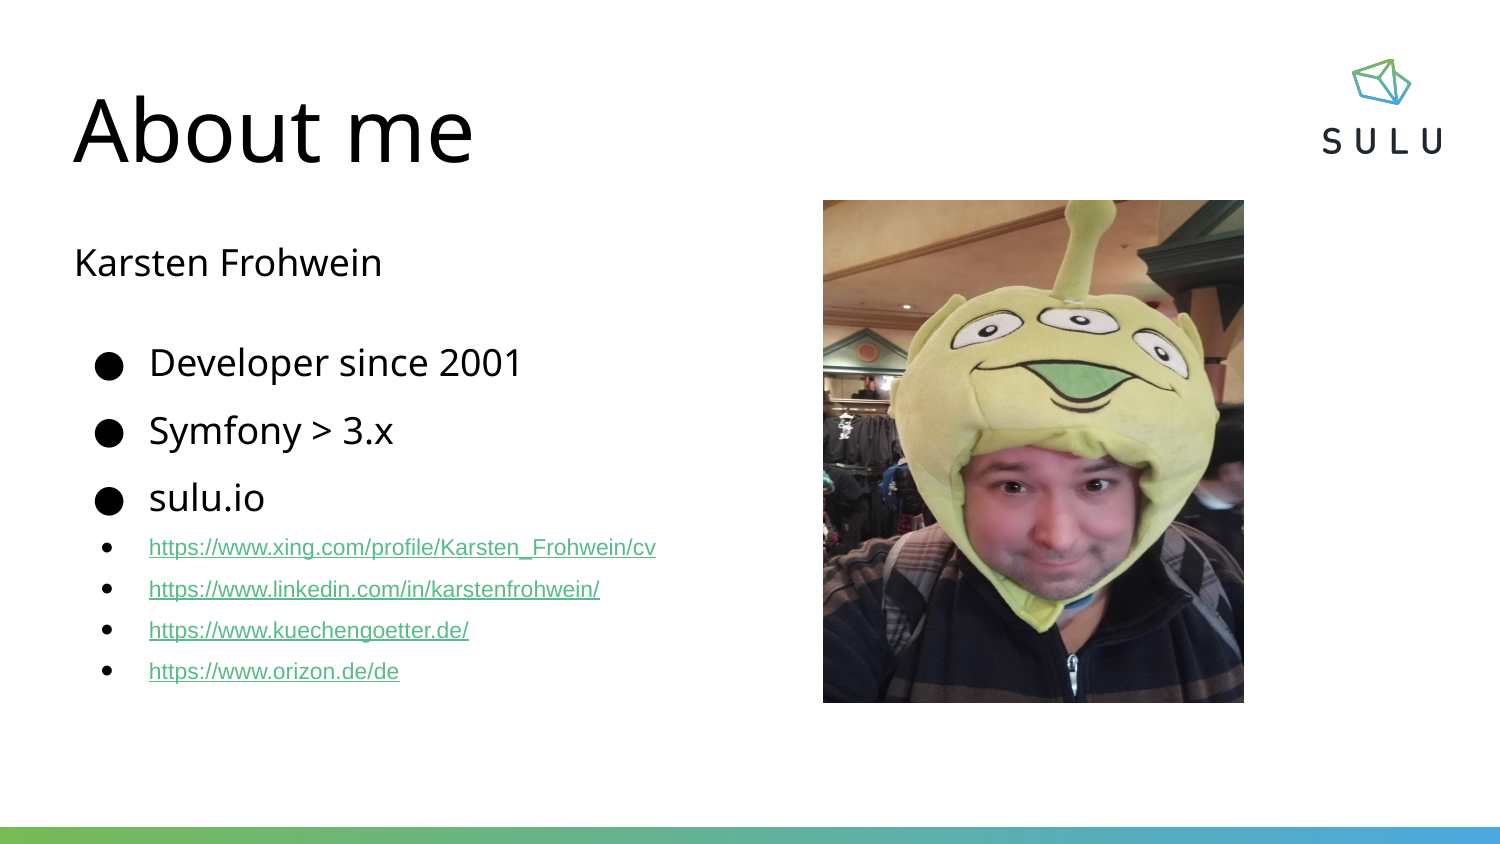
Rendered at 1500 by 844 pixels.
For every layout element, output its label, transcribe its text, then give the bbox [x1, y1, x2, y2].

picture [823, 200, 1244, 703]
picture [1323, 59, 1441, 154]
title About me [59, 59, 1317, 196]
list Karsten Frohwein Developer since 2001 Symfony > 3.x sulu.io https://www.xing.com/profile/Karsten_Frohwein/cv https://www.linkedin.com/in/karstenfrohwein/ https://www.kuechengoetter.de/ https://www.orizon.de/de [59, 200, 1441, 785]
